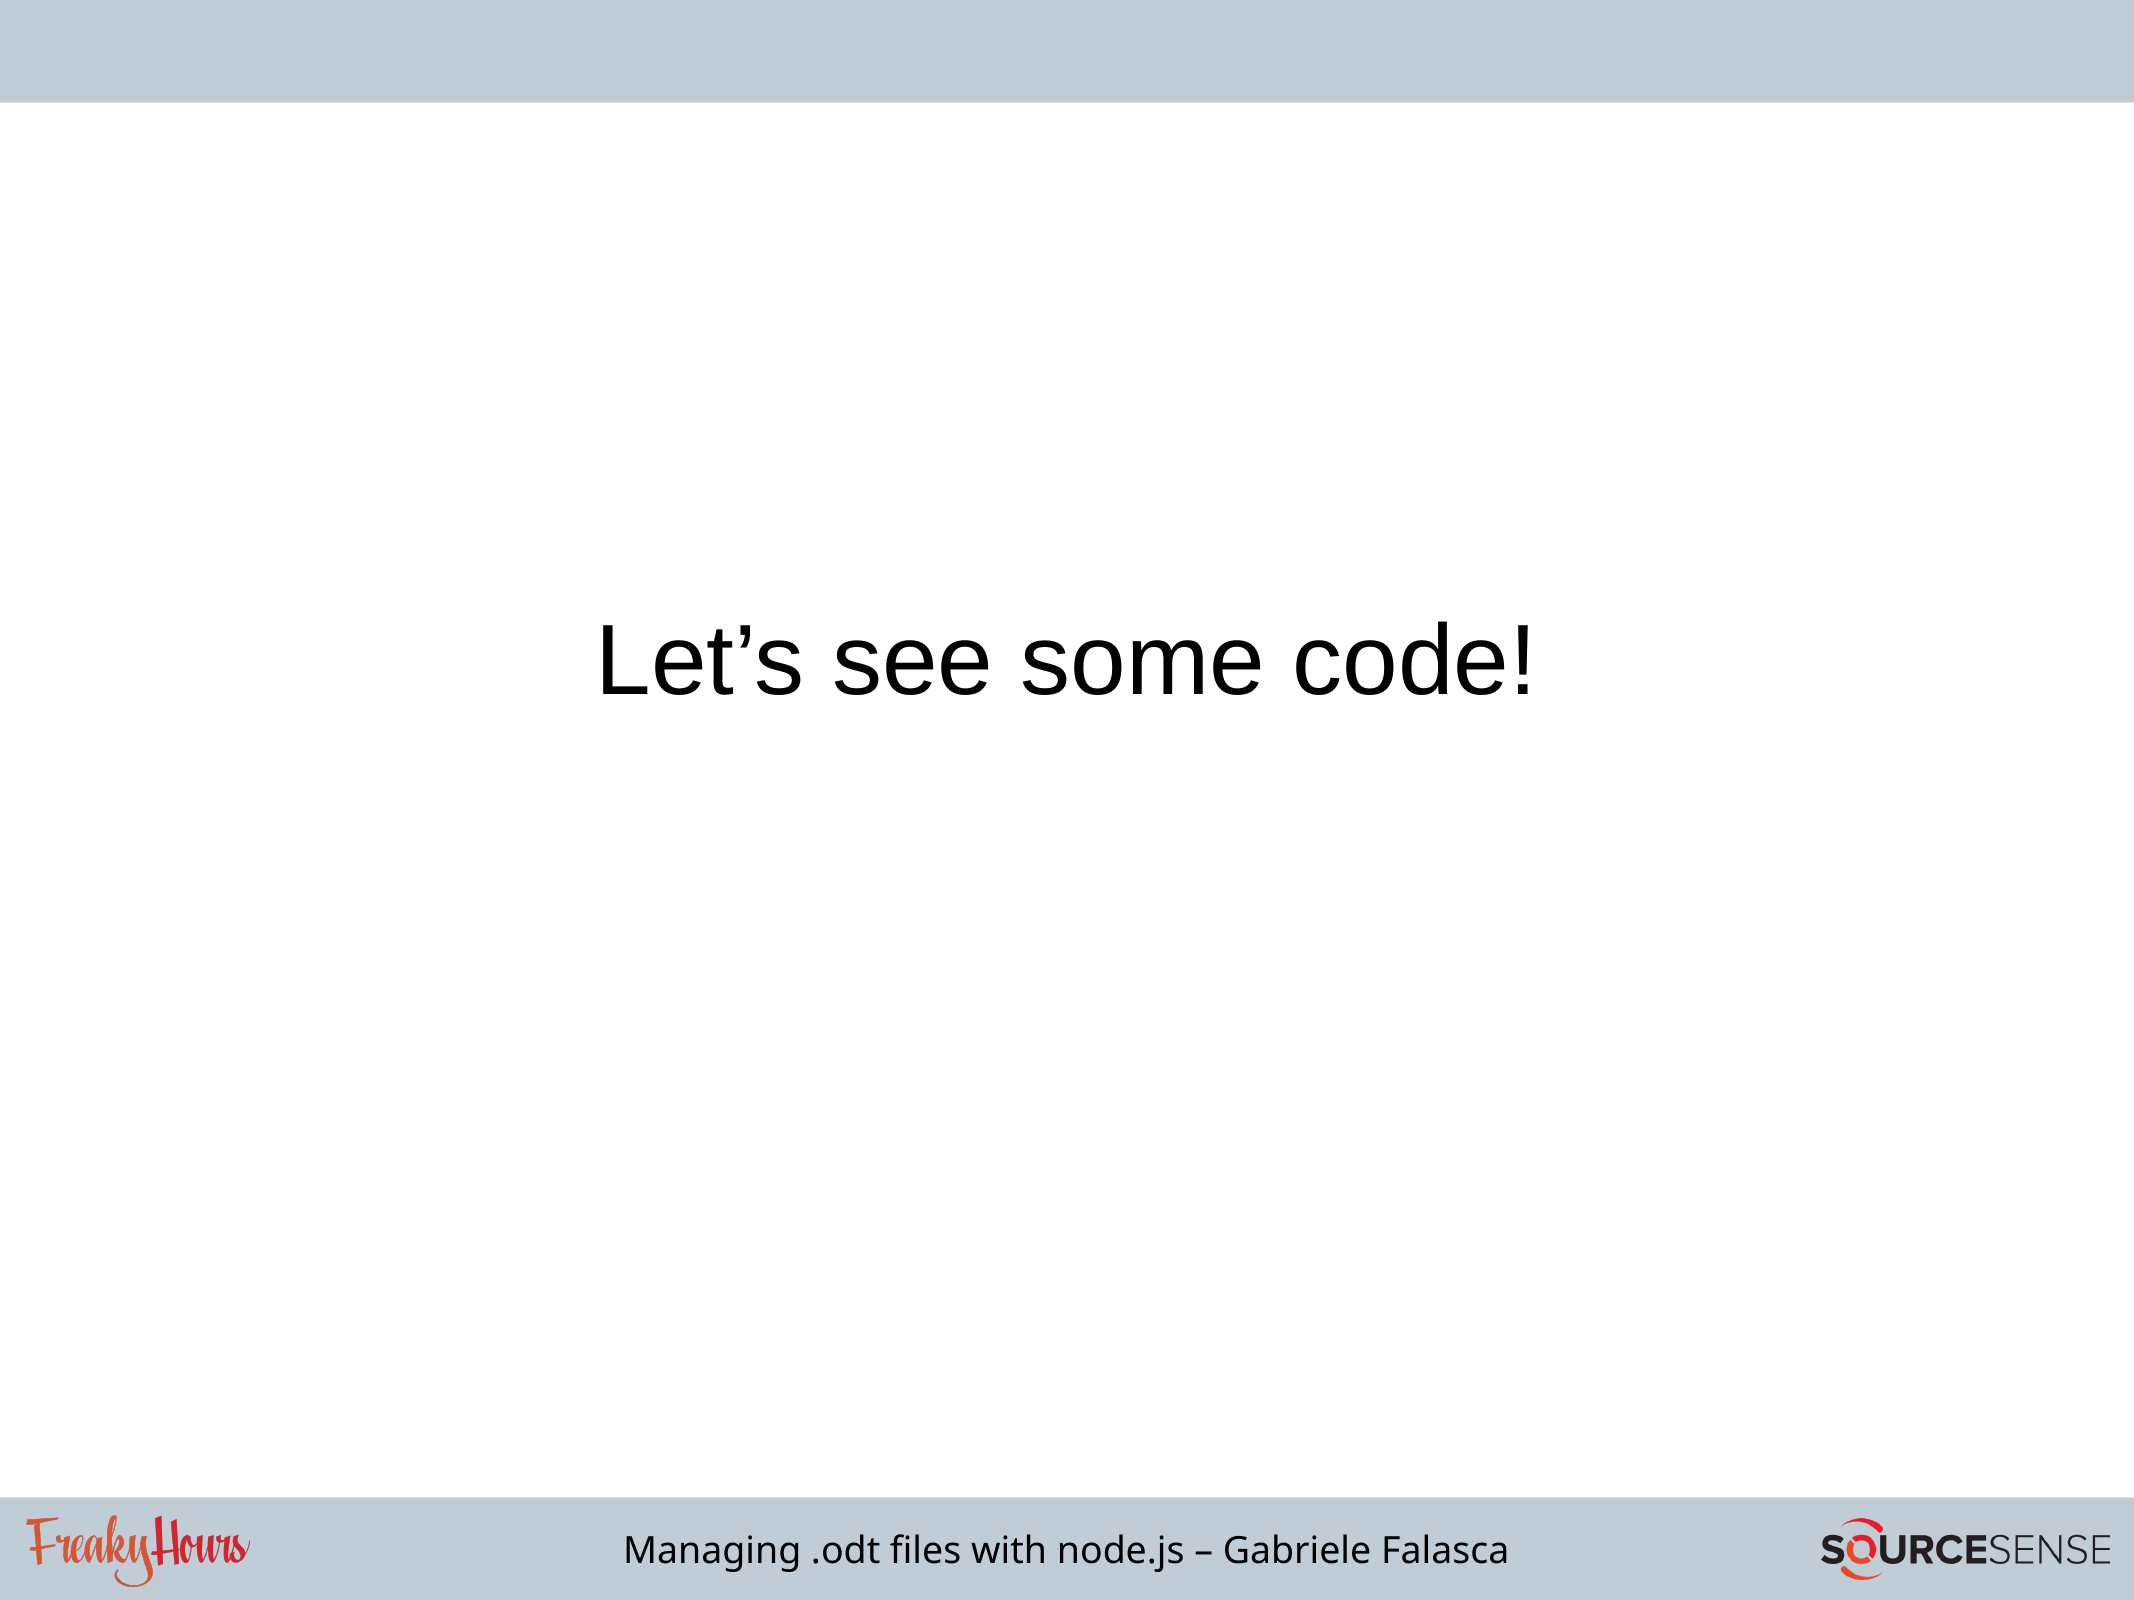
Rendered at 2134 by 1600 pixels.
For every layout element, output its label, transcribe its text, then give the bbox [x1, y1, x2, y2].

title Managing .odt files with node.js – Gabriele Falasca [333, 1497, 1800, 1600]
picture [26, 1515, 250, 1587]
text_box Let’s see some code! [0, 596, 2134, 724]
picture [1821, 1518, 2110, 1580]
